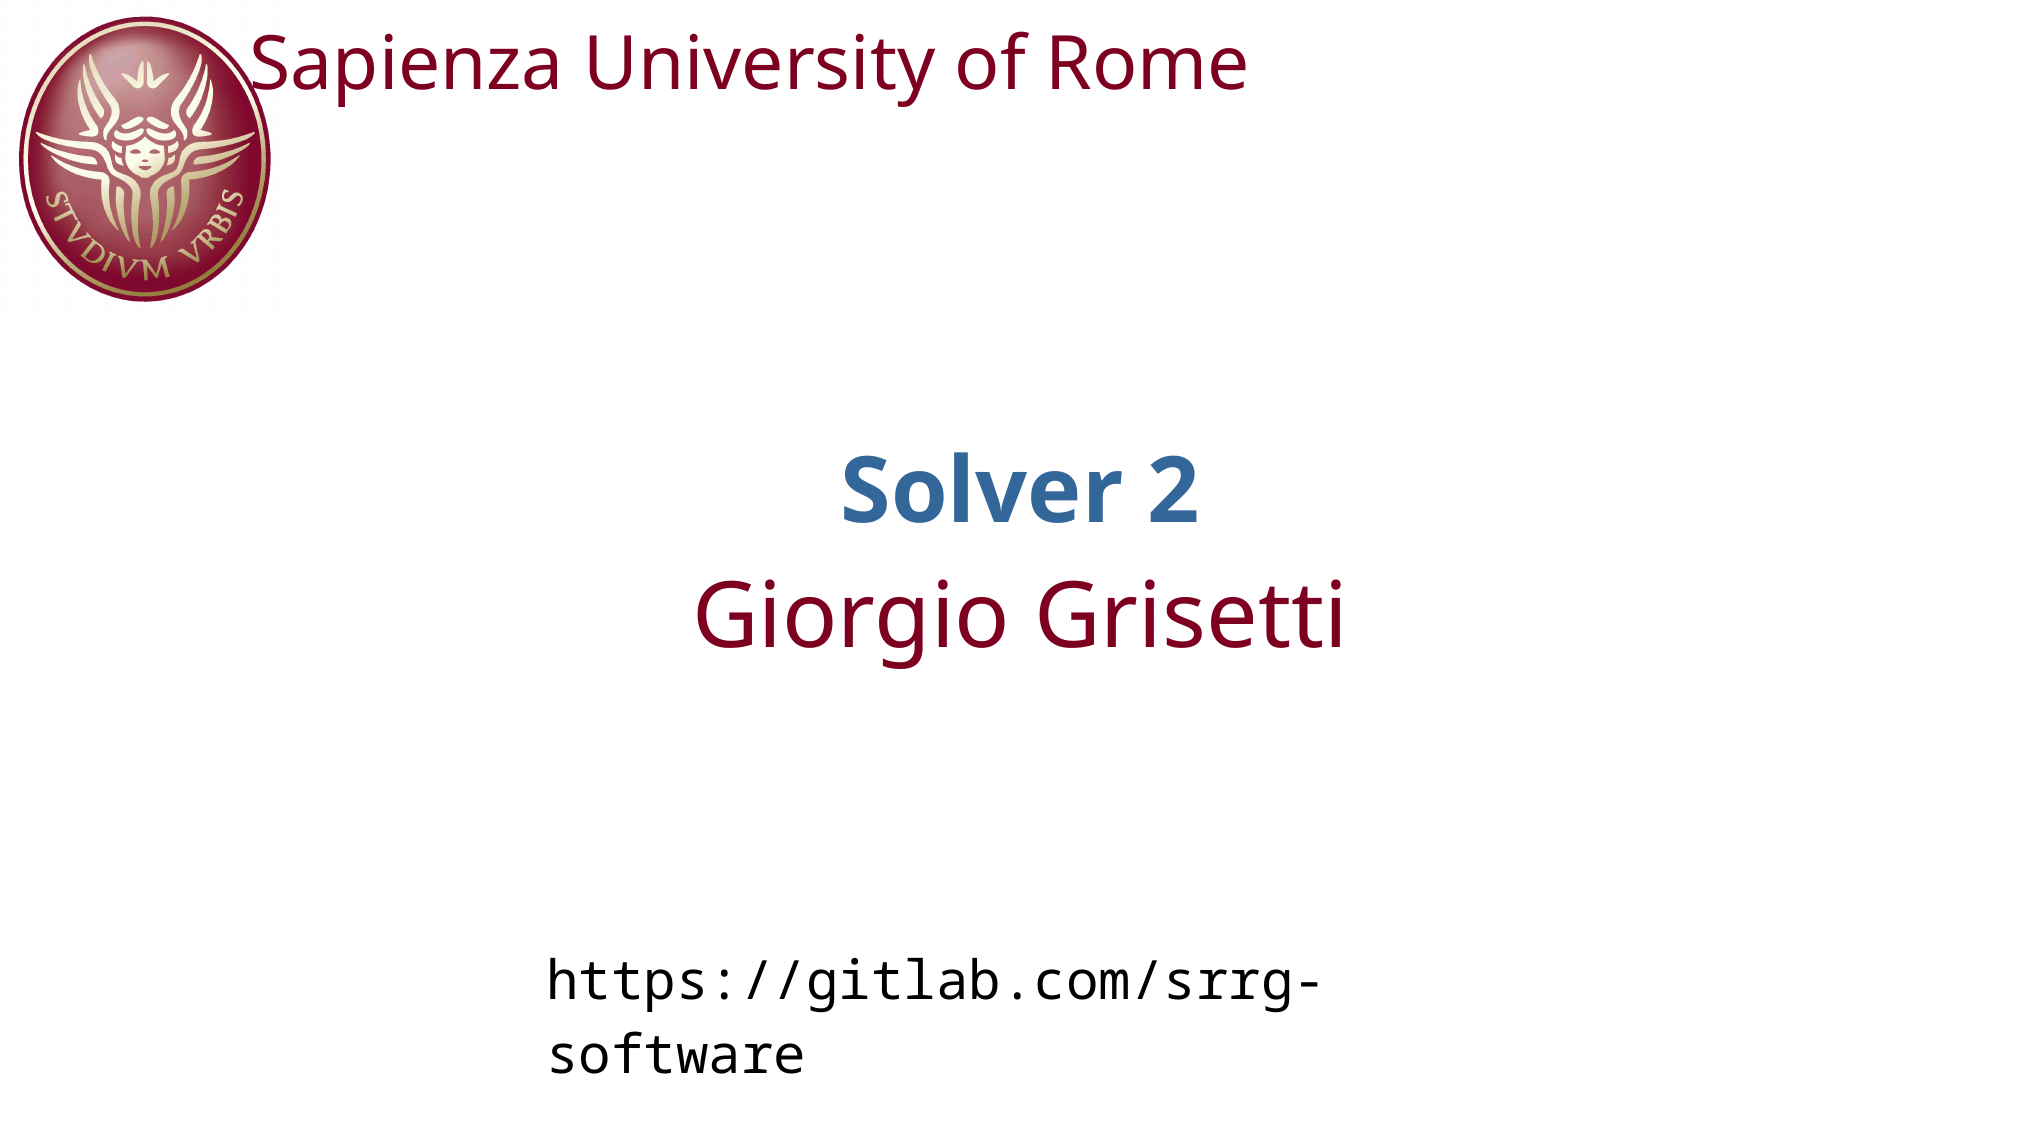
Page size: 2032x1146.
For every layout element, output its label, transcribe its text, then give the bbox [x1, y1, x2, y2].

title Solver 2 Giorgio Grisetti [106, 397, 1935, 826]
title Sapienza University of Rome [153, 0, 1347, 121]
picture [0, 0, 286, 316]
text_box https://gitlab.com/srrg-software [531, 934, 1441, 1004]
